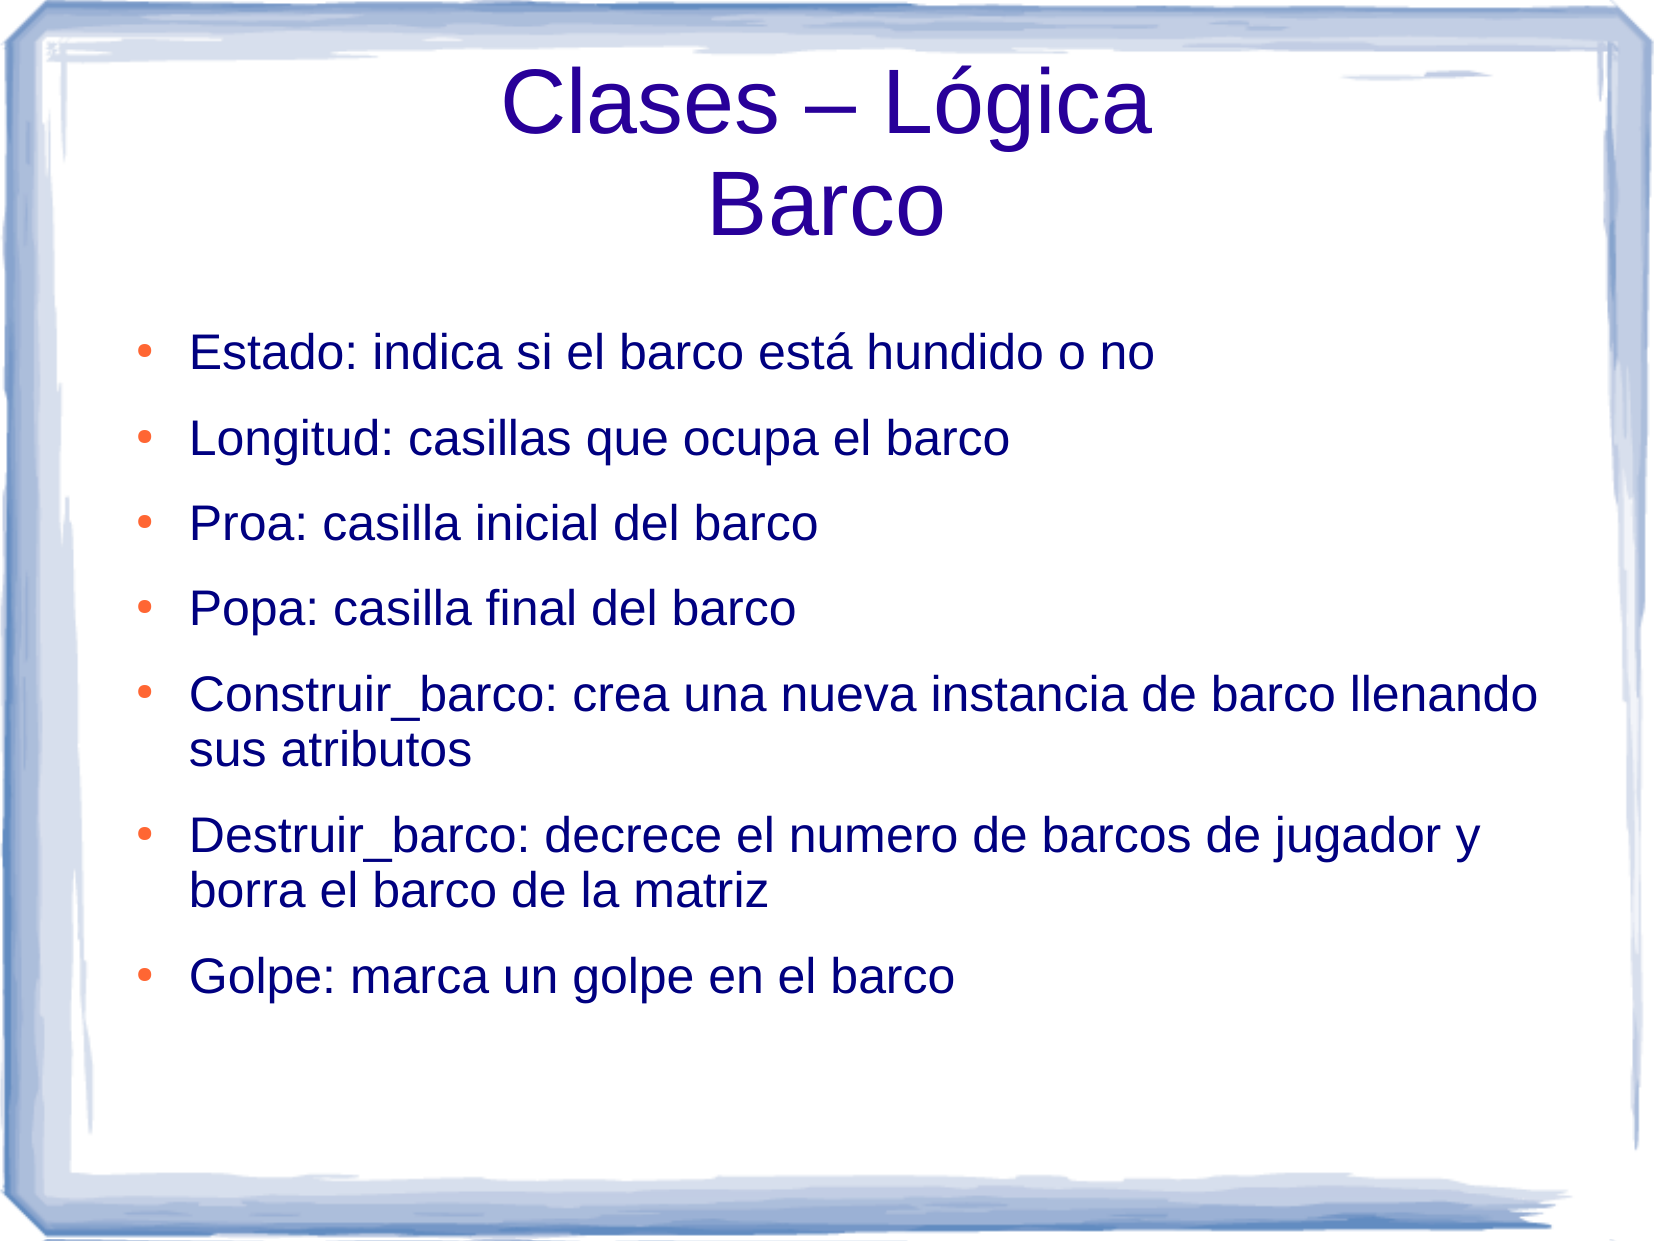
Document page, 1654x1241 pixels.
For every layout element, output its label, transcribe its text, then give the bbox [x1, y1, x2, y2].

picture [0, 0, 1654, 1241]
list Estado: indica si el barco está hundido o no Longitud: casillas que ocupa el barco Proa: casilla inicial del barco Popa: casilla final del barco Construir_barco: crea una nueva instancia de barco llenando sus atributos Destruir_barco: decrece el numero de barcos de jugador y borra el barco de la matriz Golpe: marca un golpe en el barco [118, 324, 1571, 1144]
title Clases – Lógica Barco [82, 49, 1571, 257]
